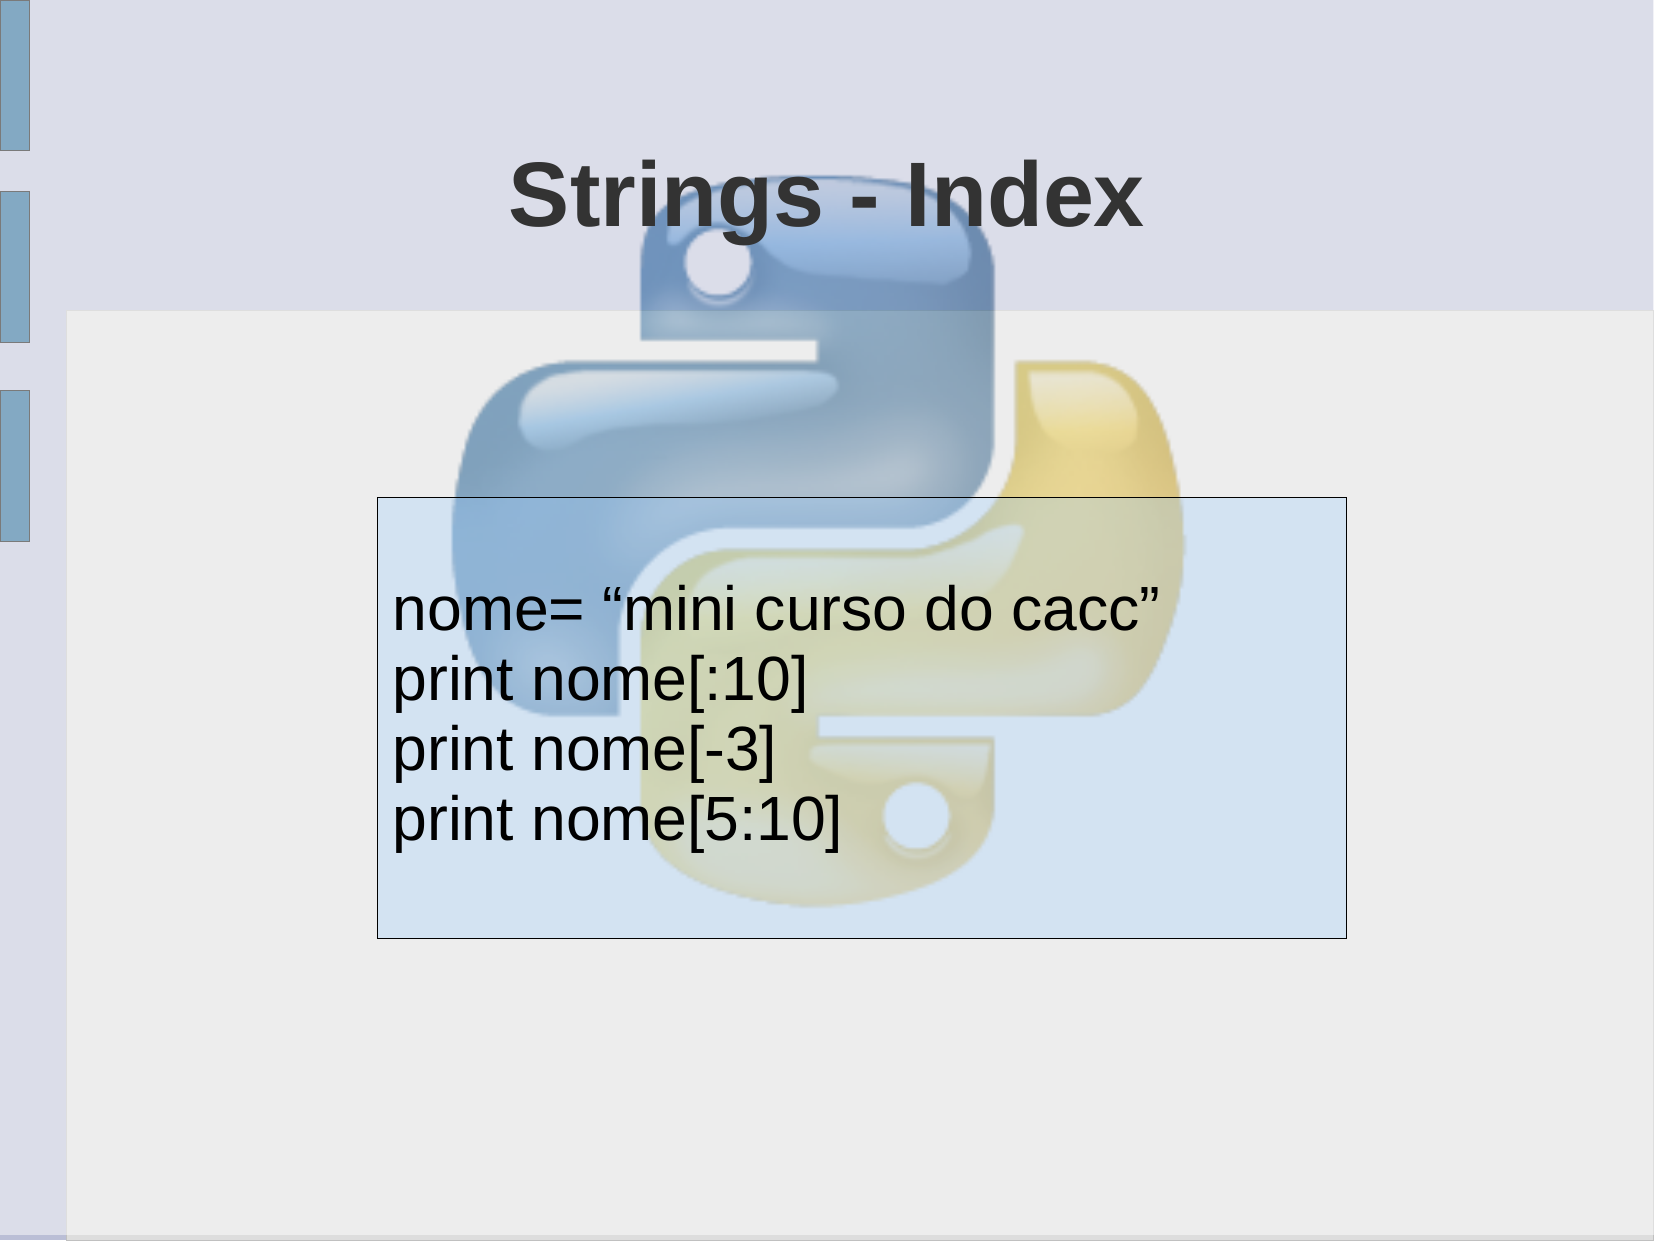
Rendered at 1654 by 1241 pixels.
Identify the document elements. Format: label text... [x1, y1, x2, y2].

title Strings - Index [121, 91, 1534, 299]
text_box nome= “mini curso do cacc” print nome[:10] print nome[-3] print nome[5:10] [377, 497, 1347, 939]
picture [0, 0, 1654, 1235]
